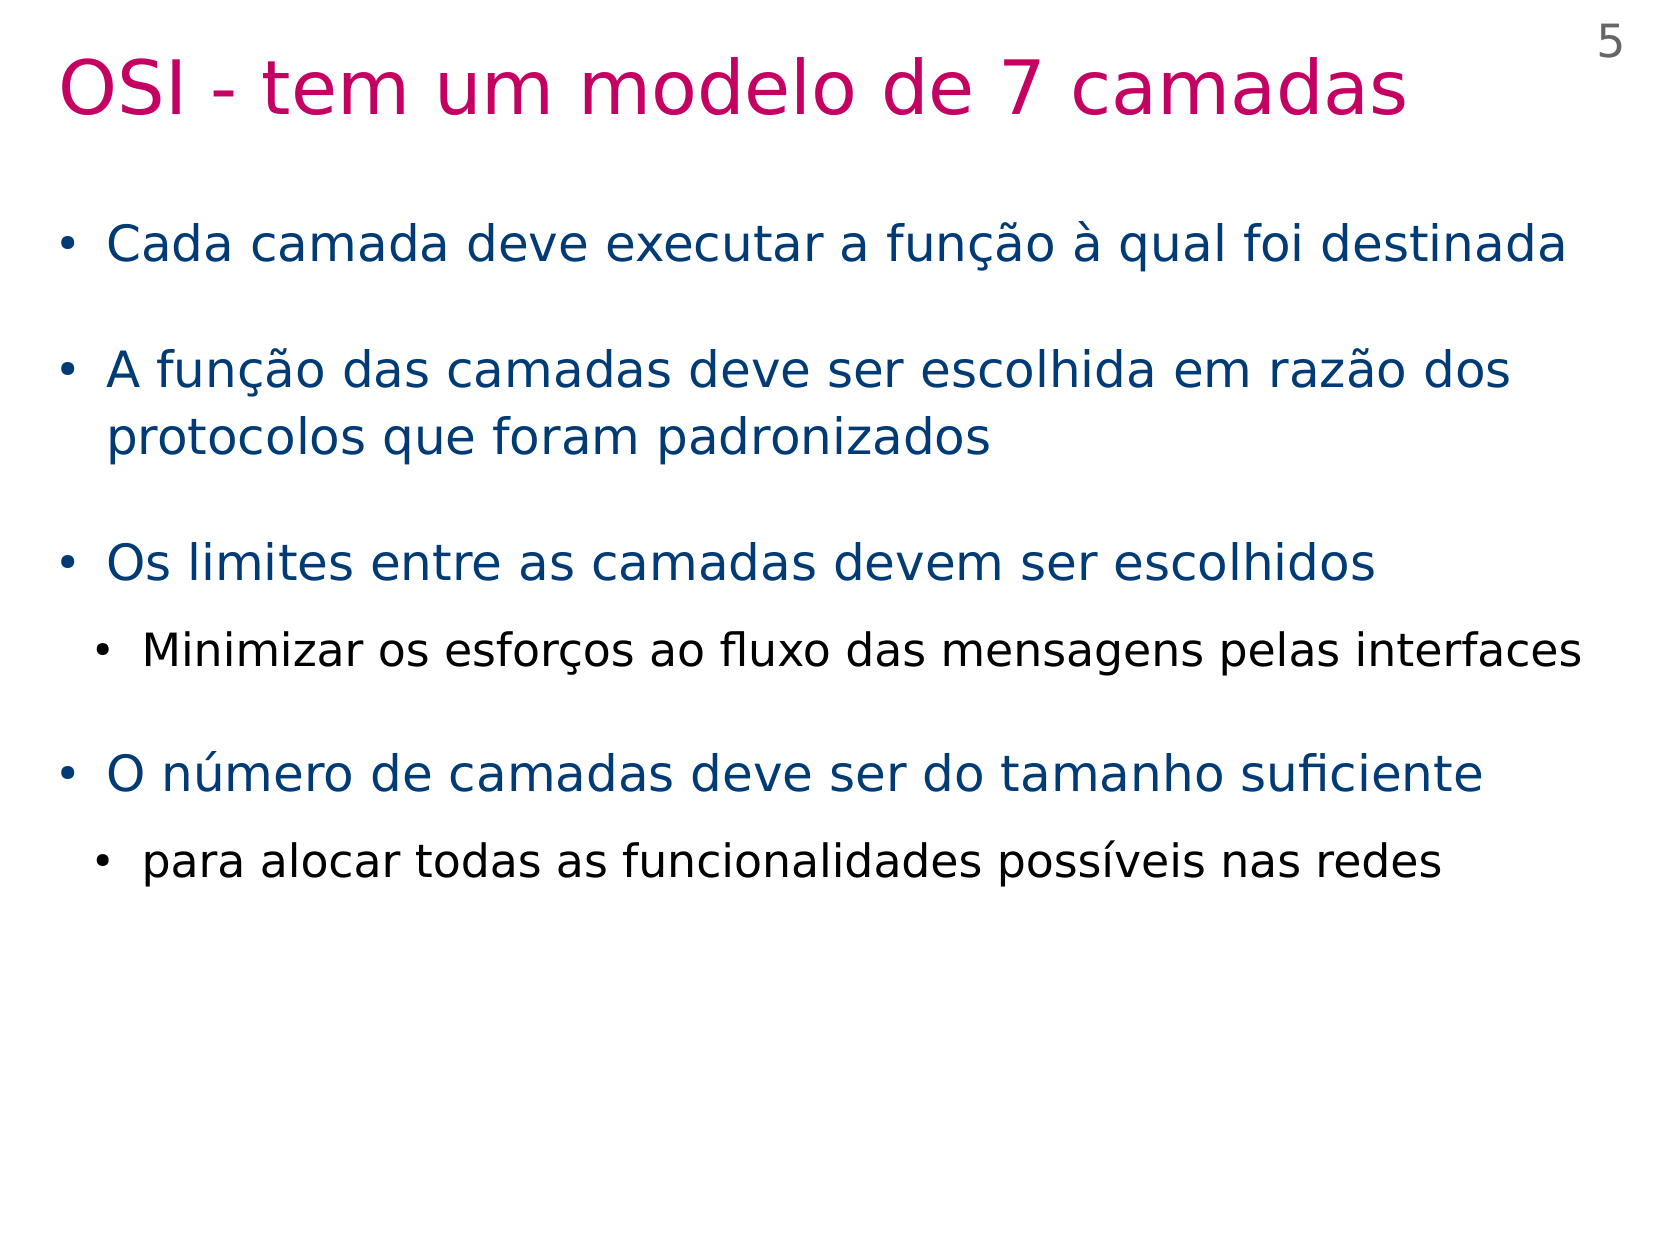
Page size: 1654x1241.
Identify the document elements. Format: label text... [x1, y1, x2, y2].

title OSI - tem um modelo de 7 camadas [59, 29, 1625, 148]
list Cada camada deve executar a função à qual foi destinada A função das camadas deve ser escolhida em razão dos protocolos que foram padronizados Os limites entre as camadas devem ser escolhidos Minimizar os esforços ao fluxo das mensagens pelas interfaces O número de camadas deve ser do tamanho suficiente para alocar todas as funcionalidades possíveis nas redes [59, 206, 1625, 1211]
